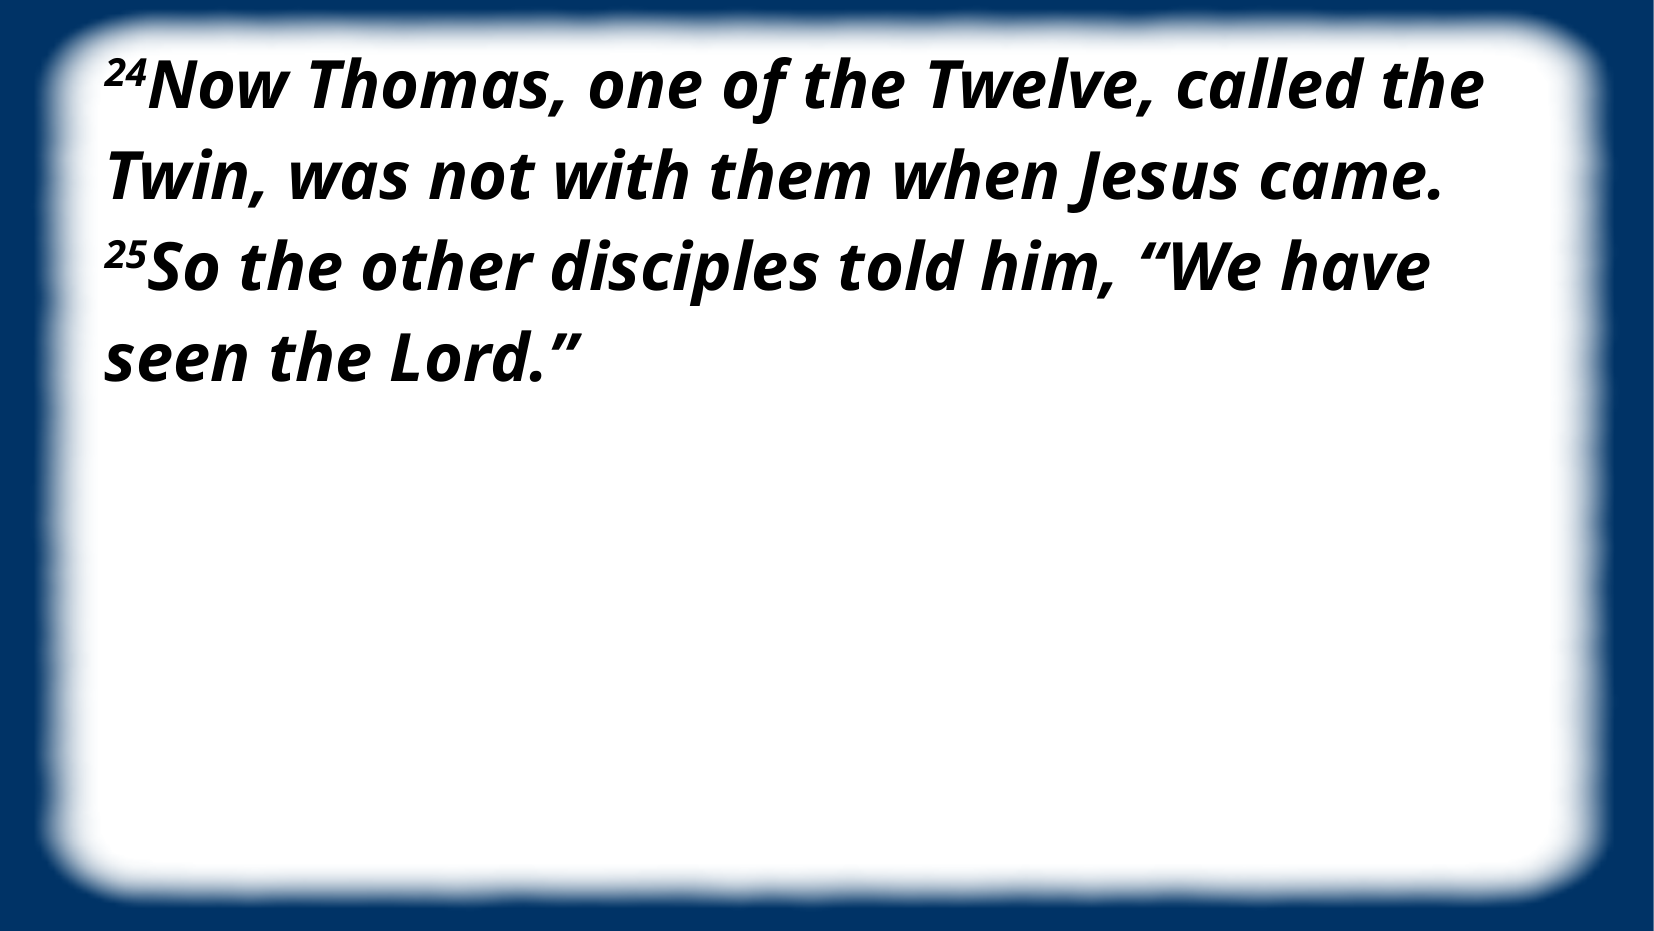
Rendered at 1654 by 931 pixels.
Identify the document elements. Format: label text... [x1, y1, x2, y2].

text_box 24Now Thomas, one of the Twelve, called the Twin, was not with them when Jesus came. 25So the other disciples told him, “We have seen the Lord.” [90, 30, 1576, 400]
picture [0, 0, 1654, 931]
